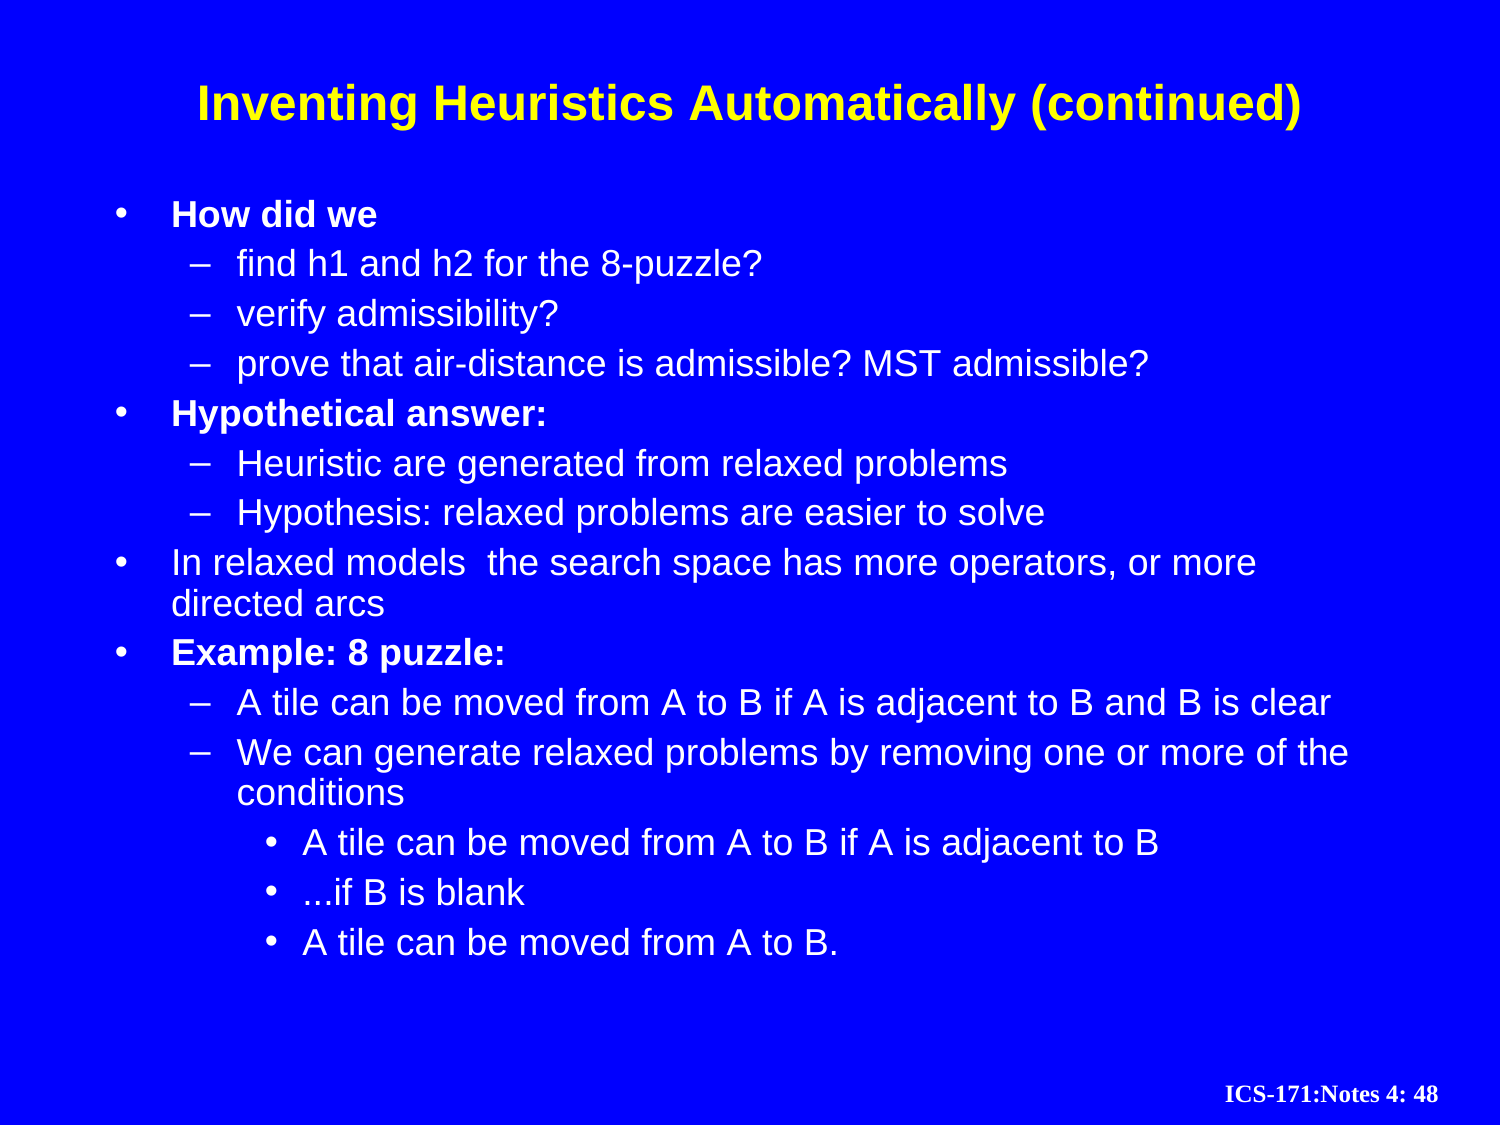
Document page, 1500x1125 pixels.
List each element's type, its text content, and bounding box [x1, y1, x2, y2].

list How did we find h1 and h2 for the 8-puzzle? verify admissibility? prove that air-distance is admissible? MST admissible? Hypothetical answer: Heuristic are generated from relaxed problems Hypothesis: relaxed problems are easier to solve In relaxed models the search space has more operators, or more directed arcs Example: 8 puzzle: A tile can be moved from A to B if A is adjacent to B and B is clear We can generate relaxed problems by removing one or more of the conditions A tile can be moved from A to B if A is adjacent to B ...if B is blank A tile can be moved from A to B. [99, 187, 1388, 1013]
title Inventing Heuristics Automatically (continued) [112, 49, 1388, 150]
